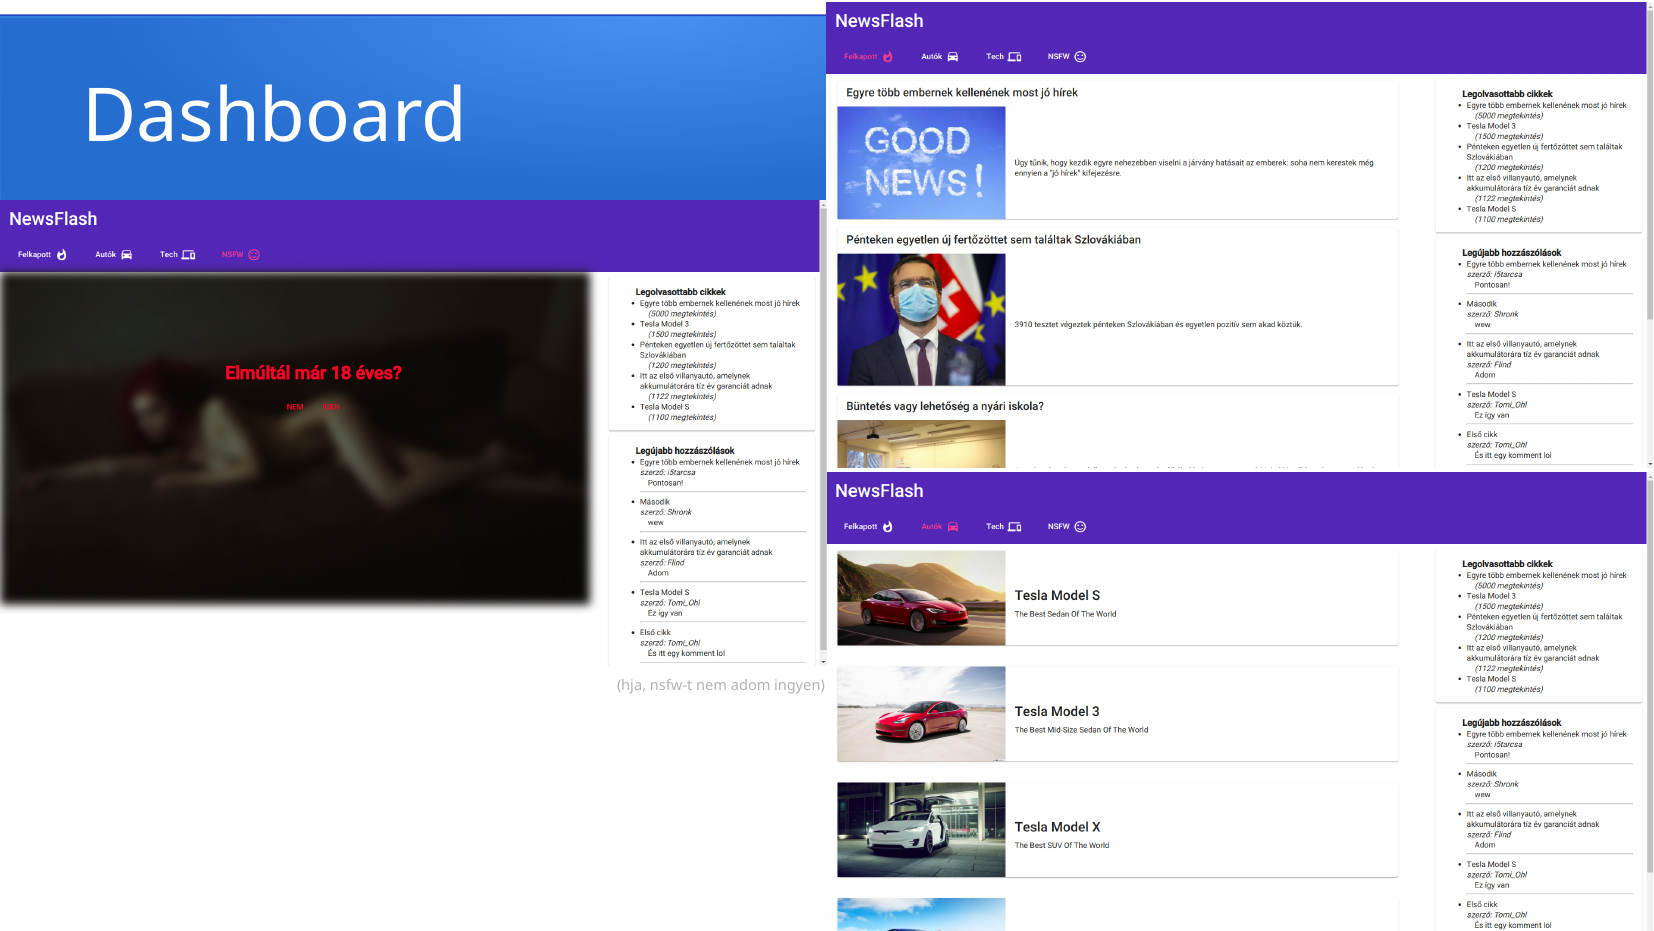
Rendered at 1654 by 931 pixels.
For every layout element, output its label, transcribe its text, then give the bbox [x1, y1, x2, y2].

title Dashboard [82, 35, 826, 189]
picture [0, 2, 1654, 931]
text_box (hja, nsfw-t nem adom ingyen) [602, 667, 981, 702]
